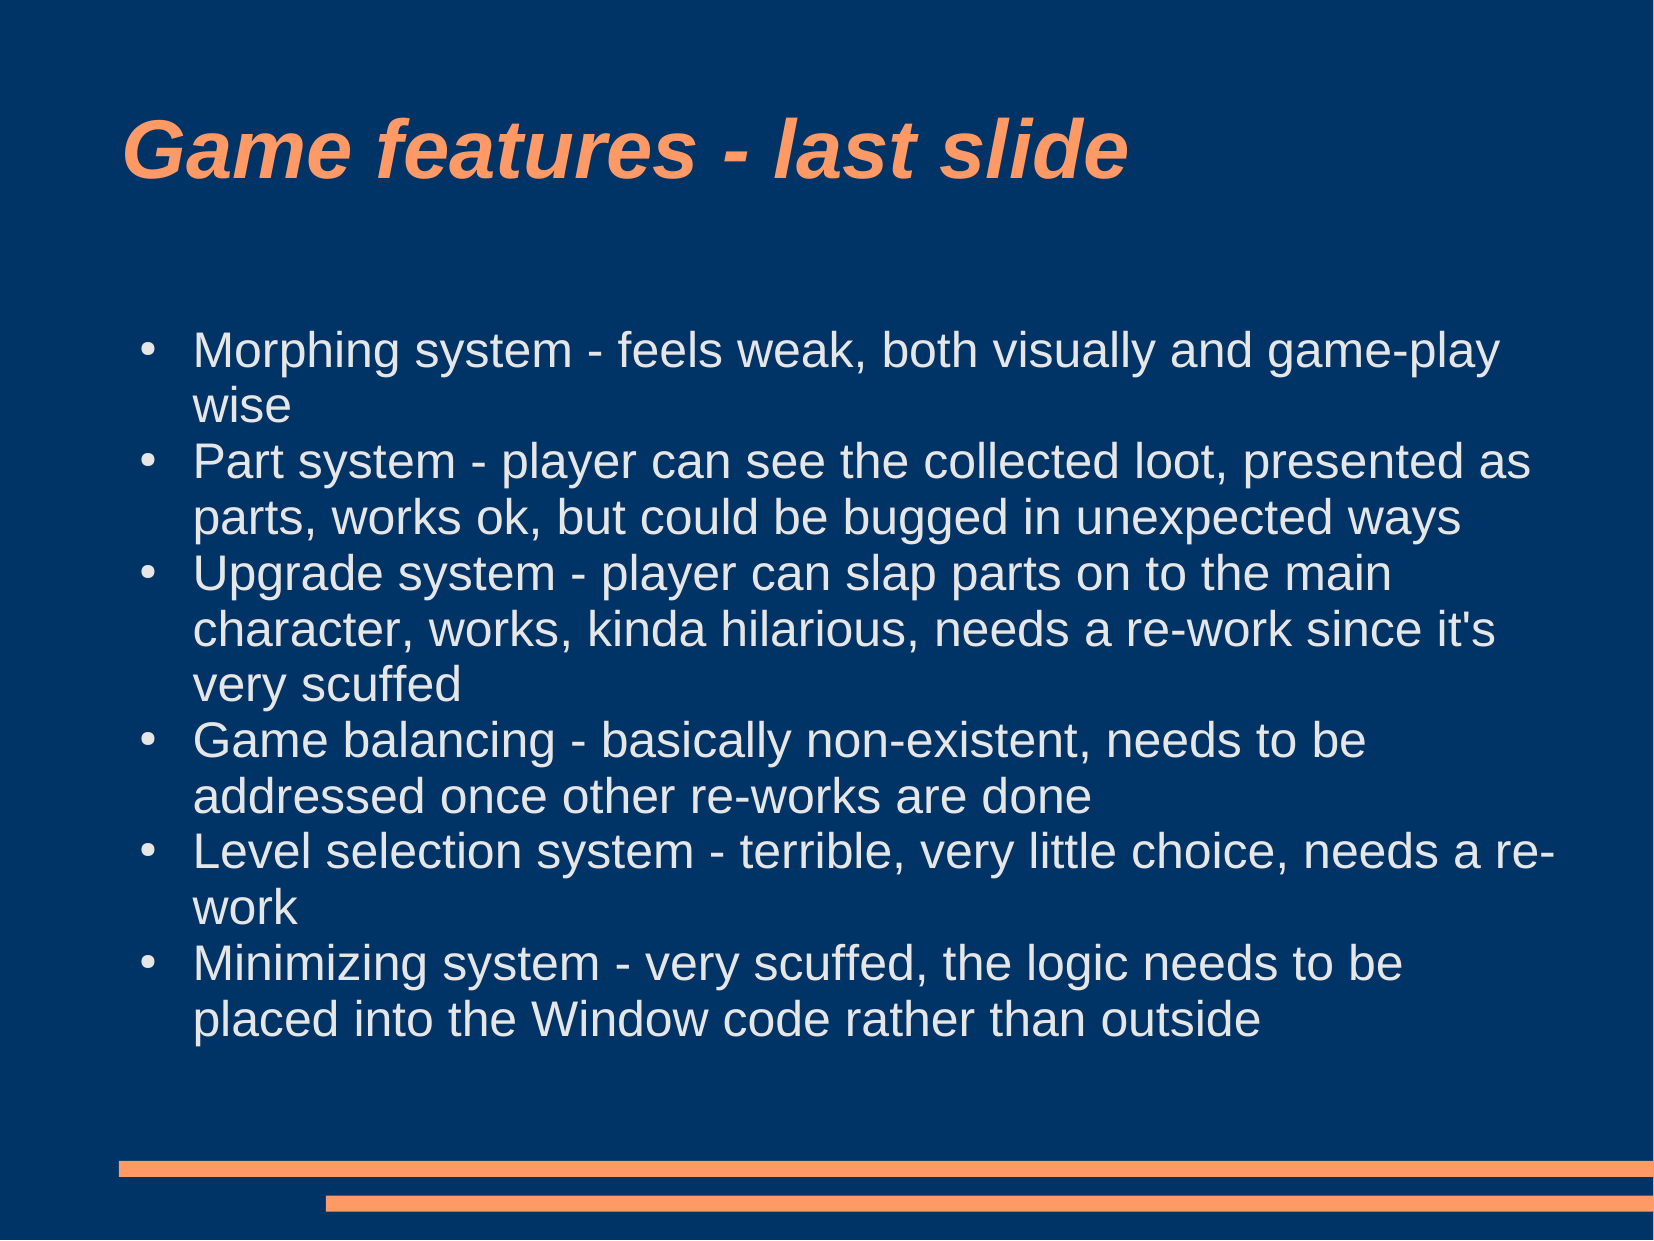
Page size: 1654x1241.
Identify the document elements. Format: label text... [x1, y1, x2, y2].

list Morphing system - feels weak, both visually and game-play wise Part system - player can see the collected loot, presented as parts, works ok, but could be bugged in unexpected ways Upgrade system - player can slap parts on to the main character, works, kinda hilarious, needs a re-work since it's very scuffed Game balancing - basically non-existent, needs to be addressed once other re-works are done Level selection system - terrible, very little choice, needs a re-work Minimizing system - very scuffed, the logic needs to be placed into the Window code rather than outside [121, 322, 1561, 1159]
title Game features - last slide [121, 46, 1534, 254]
